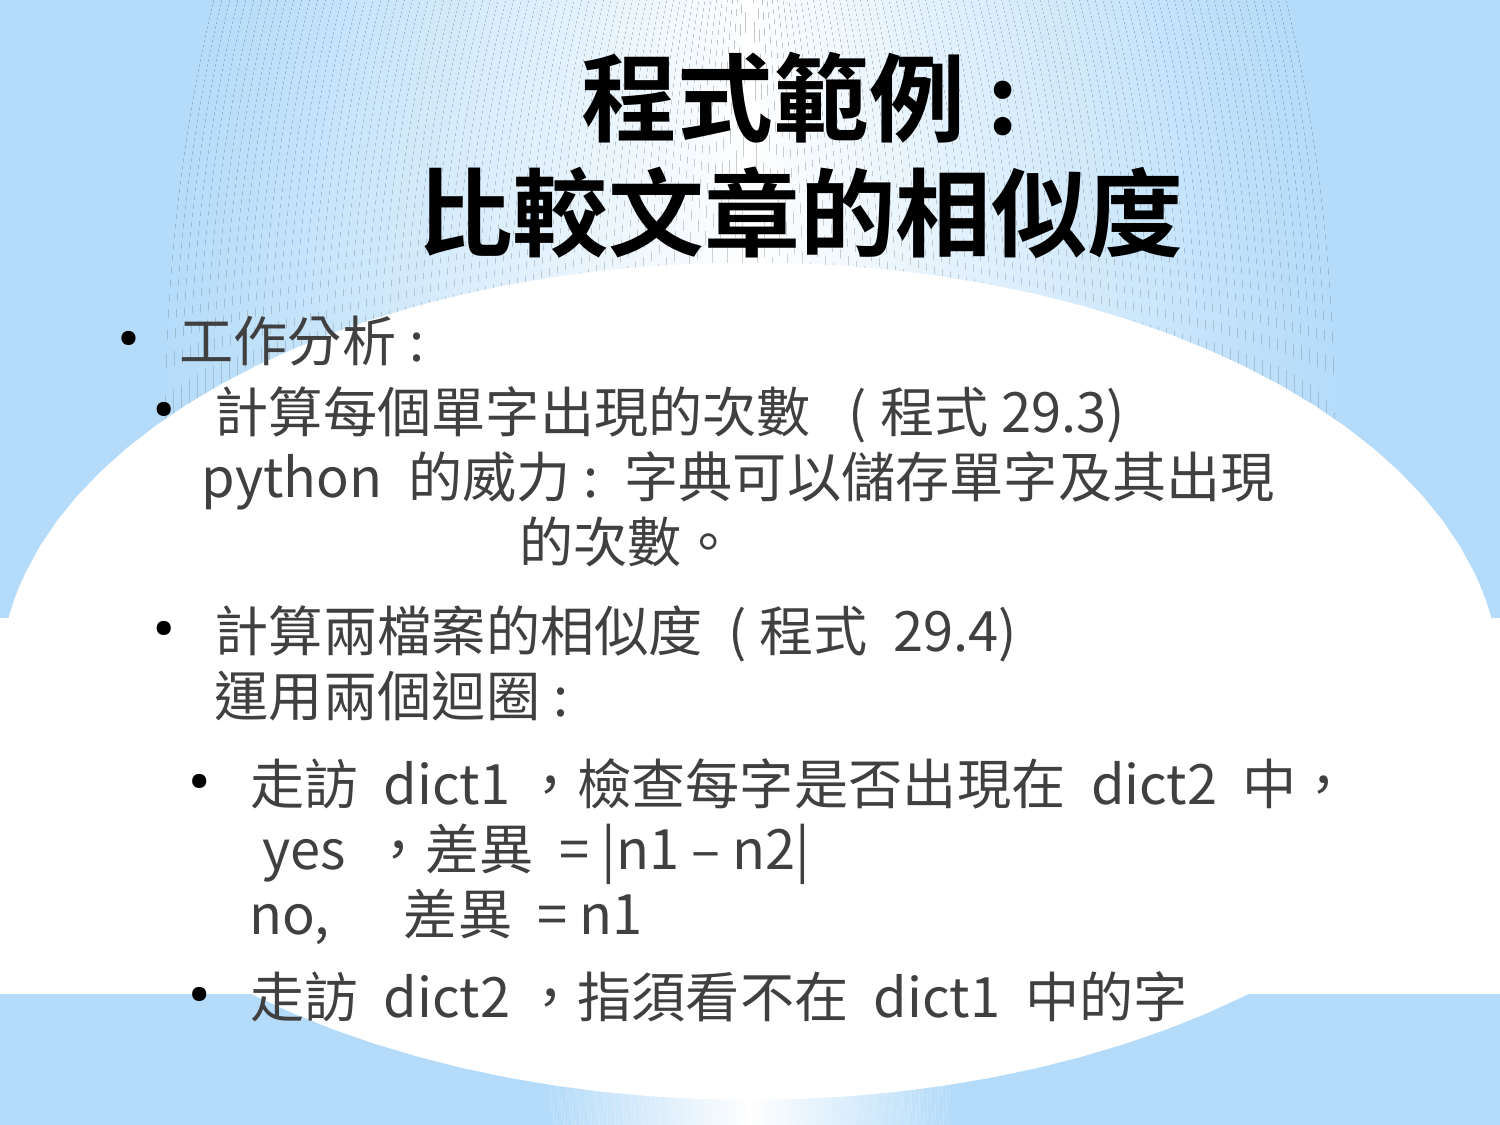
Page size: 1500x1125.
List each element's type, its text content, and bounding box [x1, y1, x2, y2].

list 工作分析: 計算每個單字出現的次數 (程式29.3) python 的威力: 字典可以儲存單字及其出現 的次數。 計算兩檔案的相似度 (程式 29.4) 運用兩個迴圈: 走訪 dict1，檢查每字是否出現在 dict2 中， yes ，差異 = |n1 – n2| no, 差異 = n1 走訪 dict2，指須看不在 dict1 中的字 [103, 299, 1475, 1116]
title 程式範例: 比較文章的相似度 [183, 30, 1418, 219]
